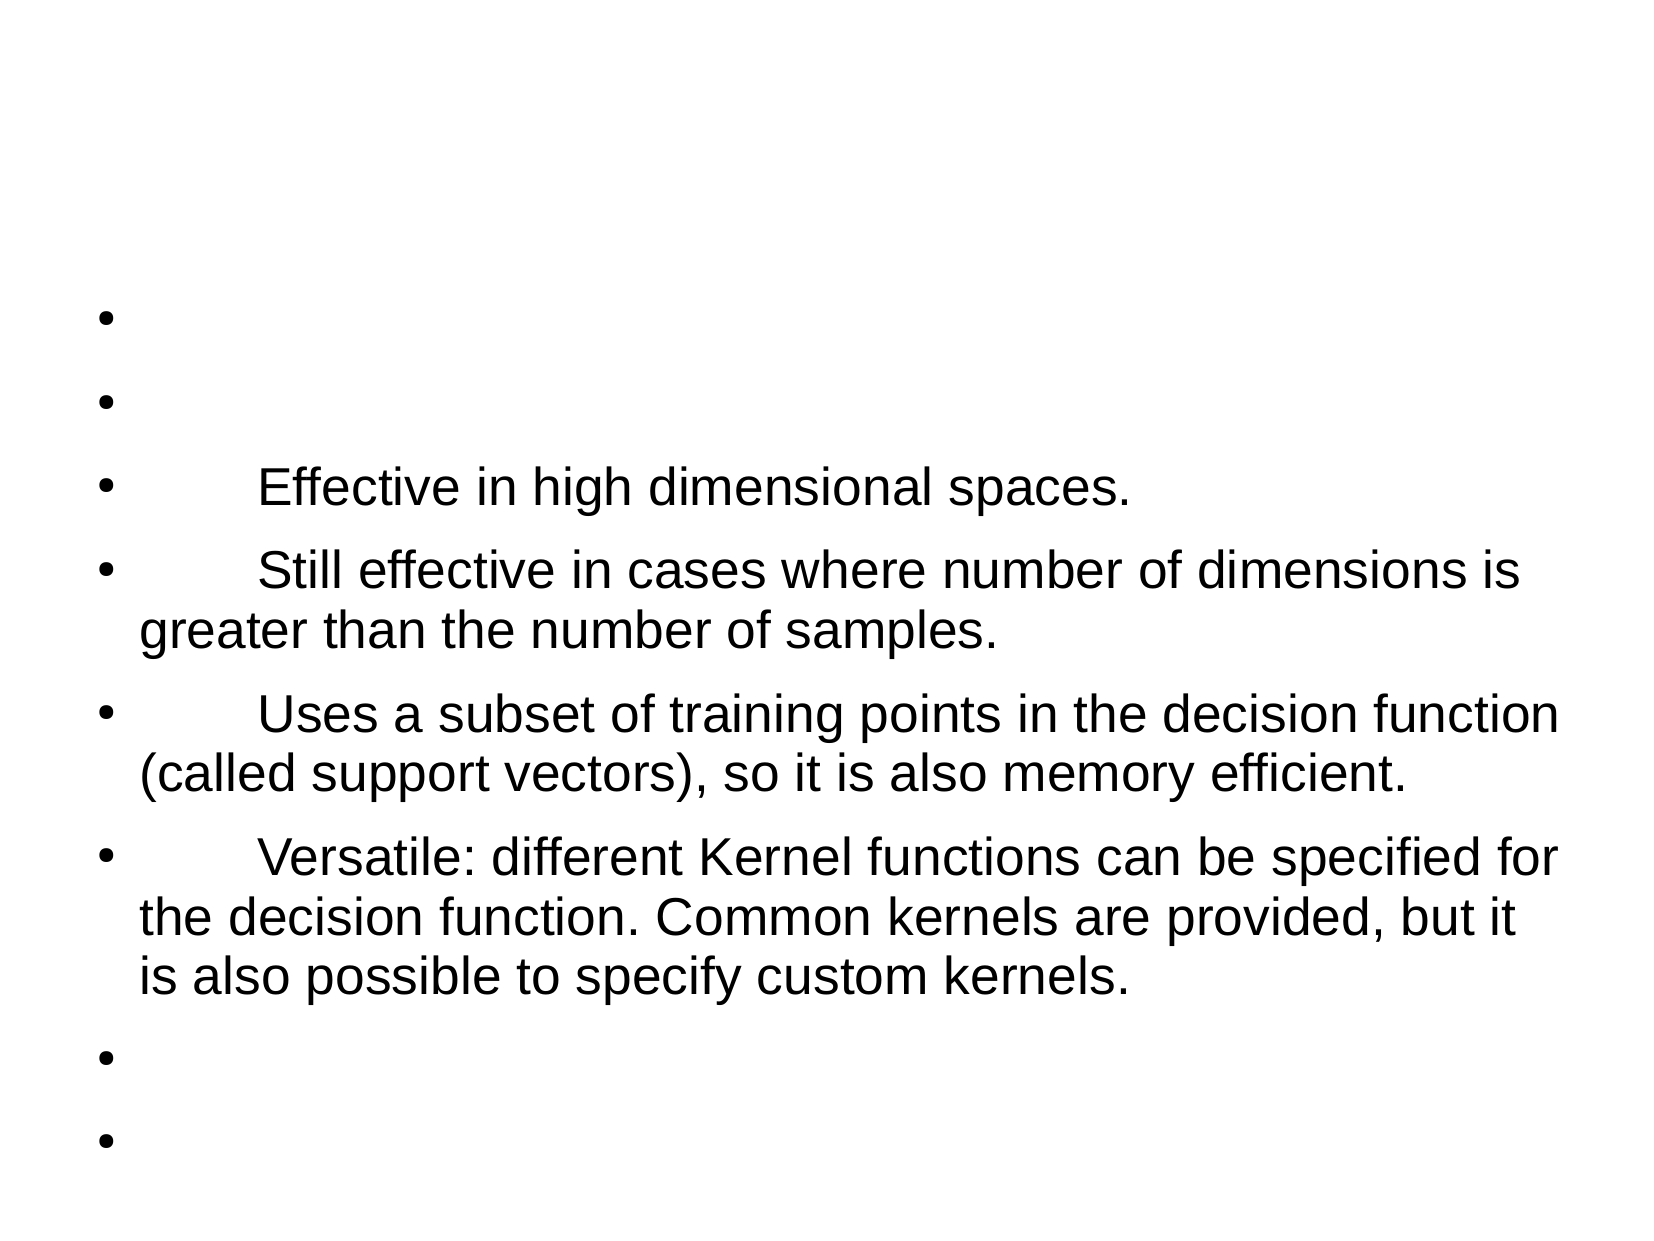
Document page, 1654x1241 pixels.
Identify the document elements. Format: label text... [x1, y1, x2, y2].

list Effective in high dimensional spaces. Still effective in cases where number of dimensions is greater than the number of samples. Uses a subset of training points in the decision function (called support vectors), so it is also memory efficient. Versatile: different Kernel functions can be specified for the decision function. Common kernels are provided, but it is also possible to specify custom kernels. [82, 290, 1571, 1010]
